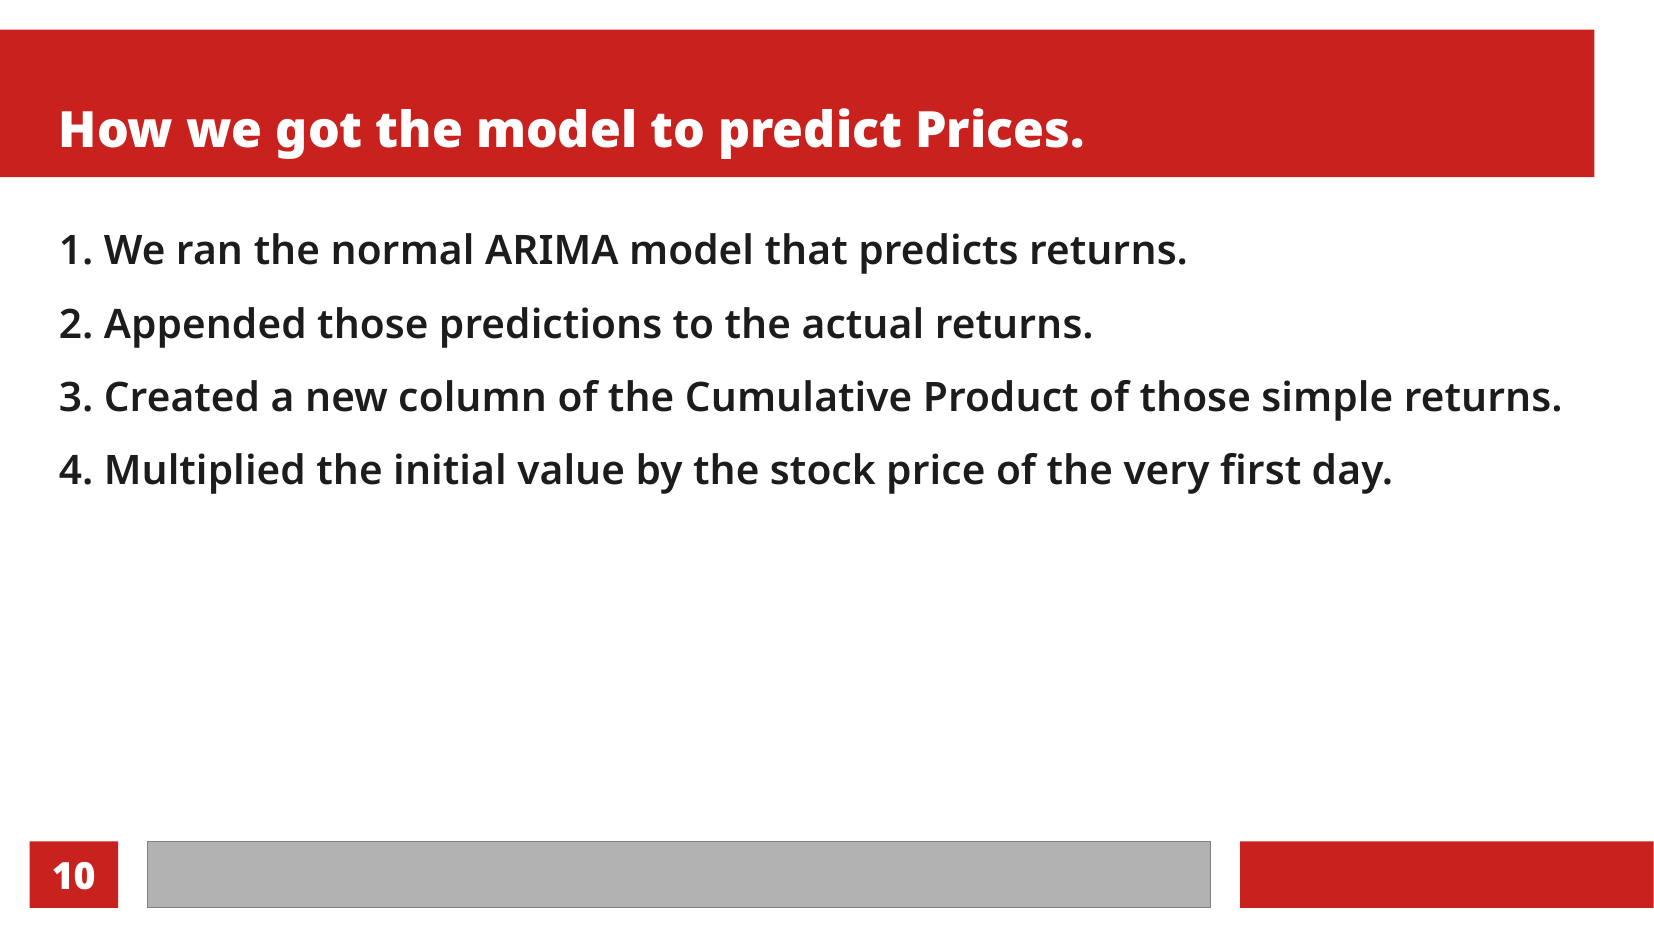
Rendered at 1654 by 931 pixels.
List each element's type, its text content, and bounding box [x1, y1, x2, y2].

title How we got the model to predict Prices. [59, 44, 1595, 163]
list 1. We ran the normal ARIMA model that predicts returns. 2. Appended those predictions to the actual returns. 3. Created a new column of the Cumulative Product of those simple returns. 4. Multiplied the initial value by the stock price of the very first day. [59, 221, 1565, 798]
